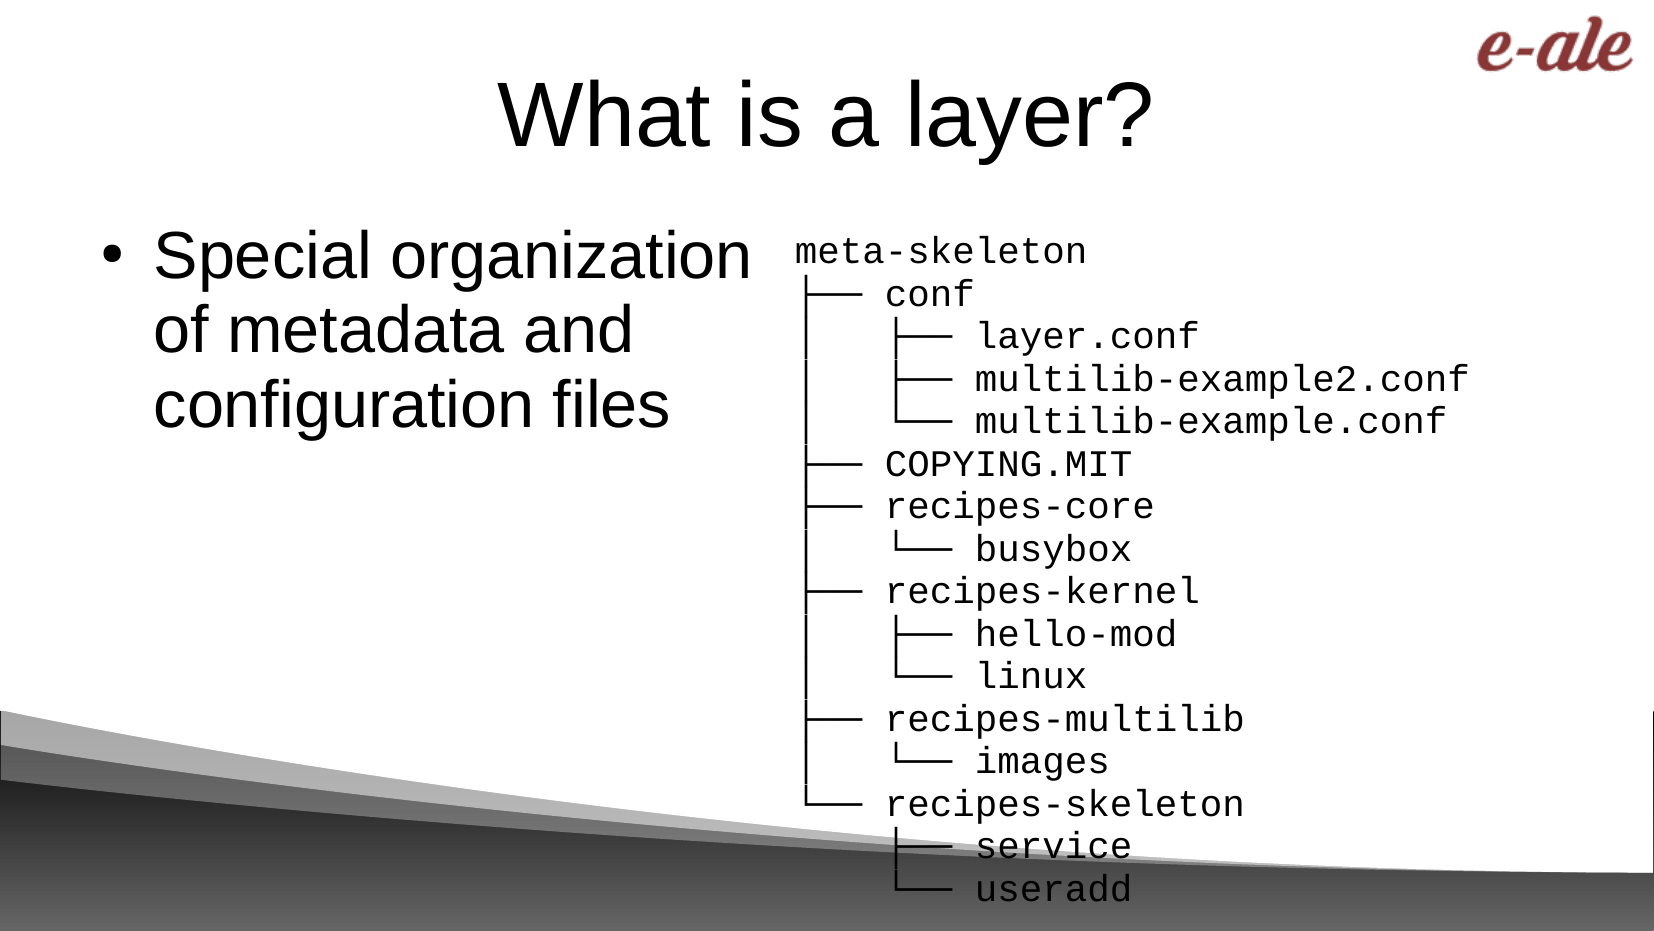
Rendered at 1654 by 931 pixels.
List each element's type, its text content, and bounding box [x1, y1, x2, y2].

text_box meta-skeleton ├── conf │ ├── layer.conf │ ├── multilib-example2.conf │ └── multilib-example.conf ├── COPYING.MIT ├── recipes-core │ └── busybox ├── recipes-kernel │ ├── hello-mod │ └── linux ├── recipes-multilib │ └── images └── recipes-skeleton ├── service └── useradd [780, 225, 1516, 841]
title What is a layer? [82, 37, 1571, 193]
list Special organization of metadata and configuration files [82, 217, 809, 757]
picture [1475, 15, 1636, 74]
